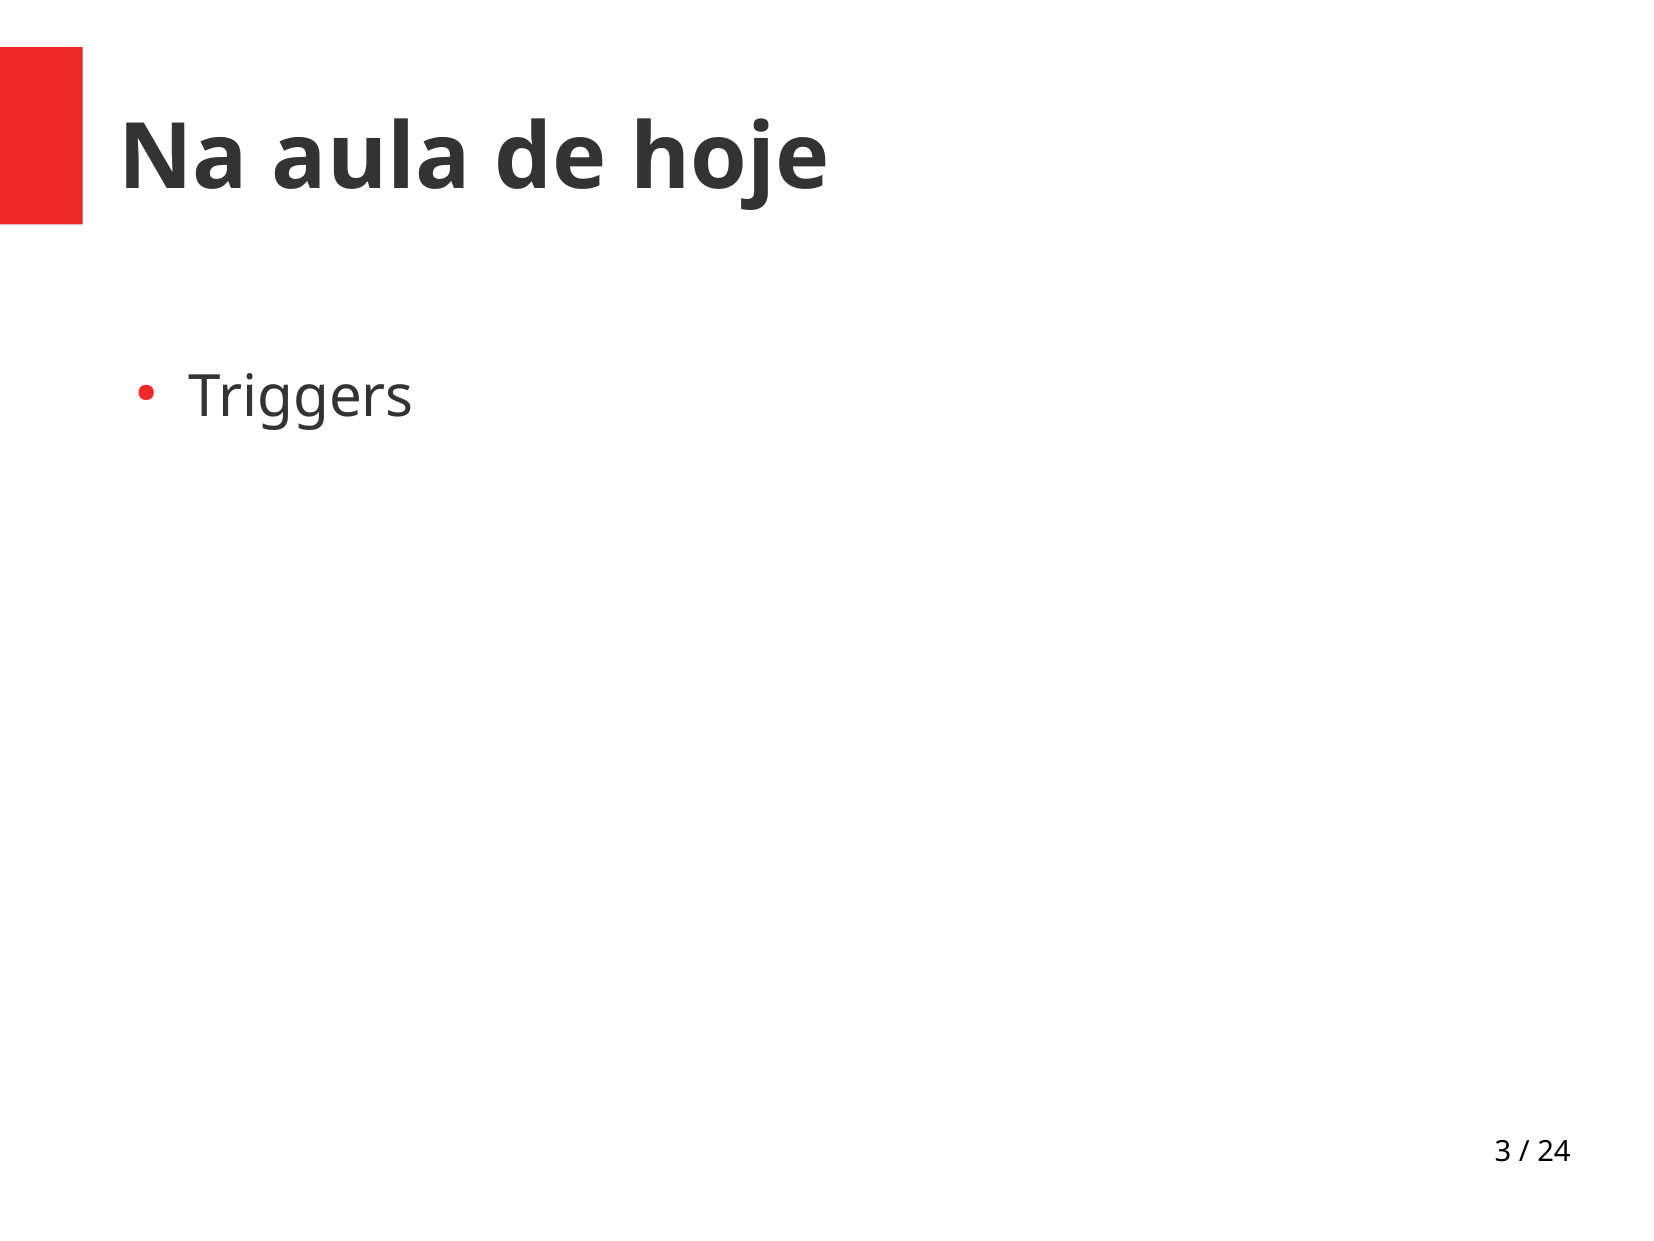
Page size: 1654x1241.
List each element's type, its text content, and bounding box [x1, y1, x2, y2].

list Triggers [118, 354, 1536, 1074]
title Na aula de hoje [118, 49, 1571, 257]
